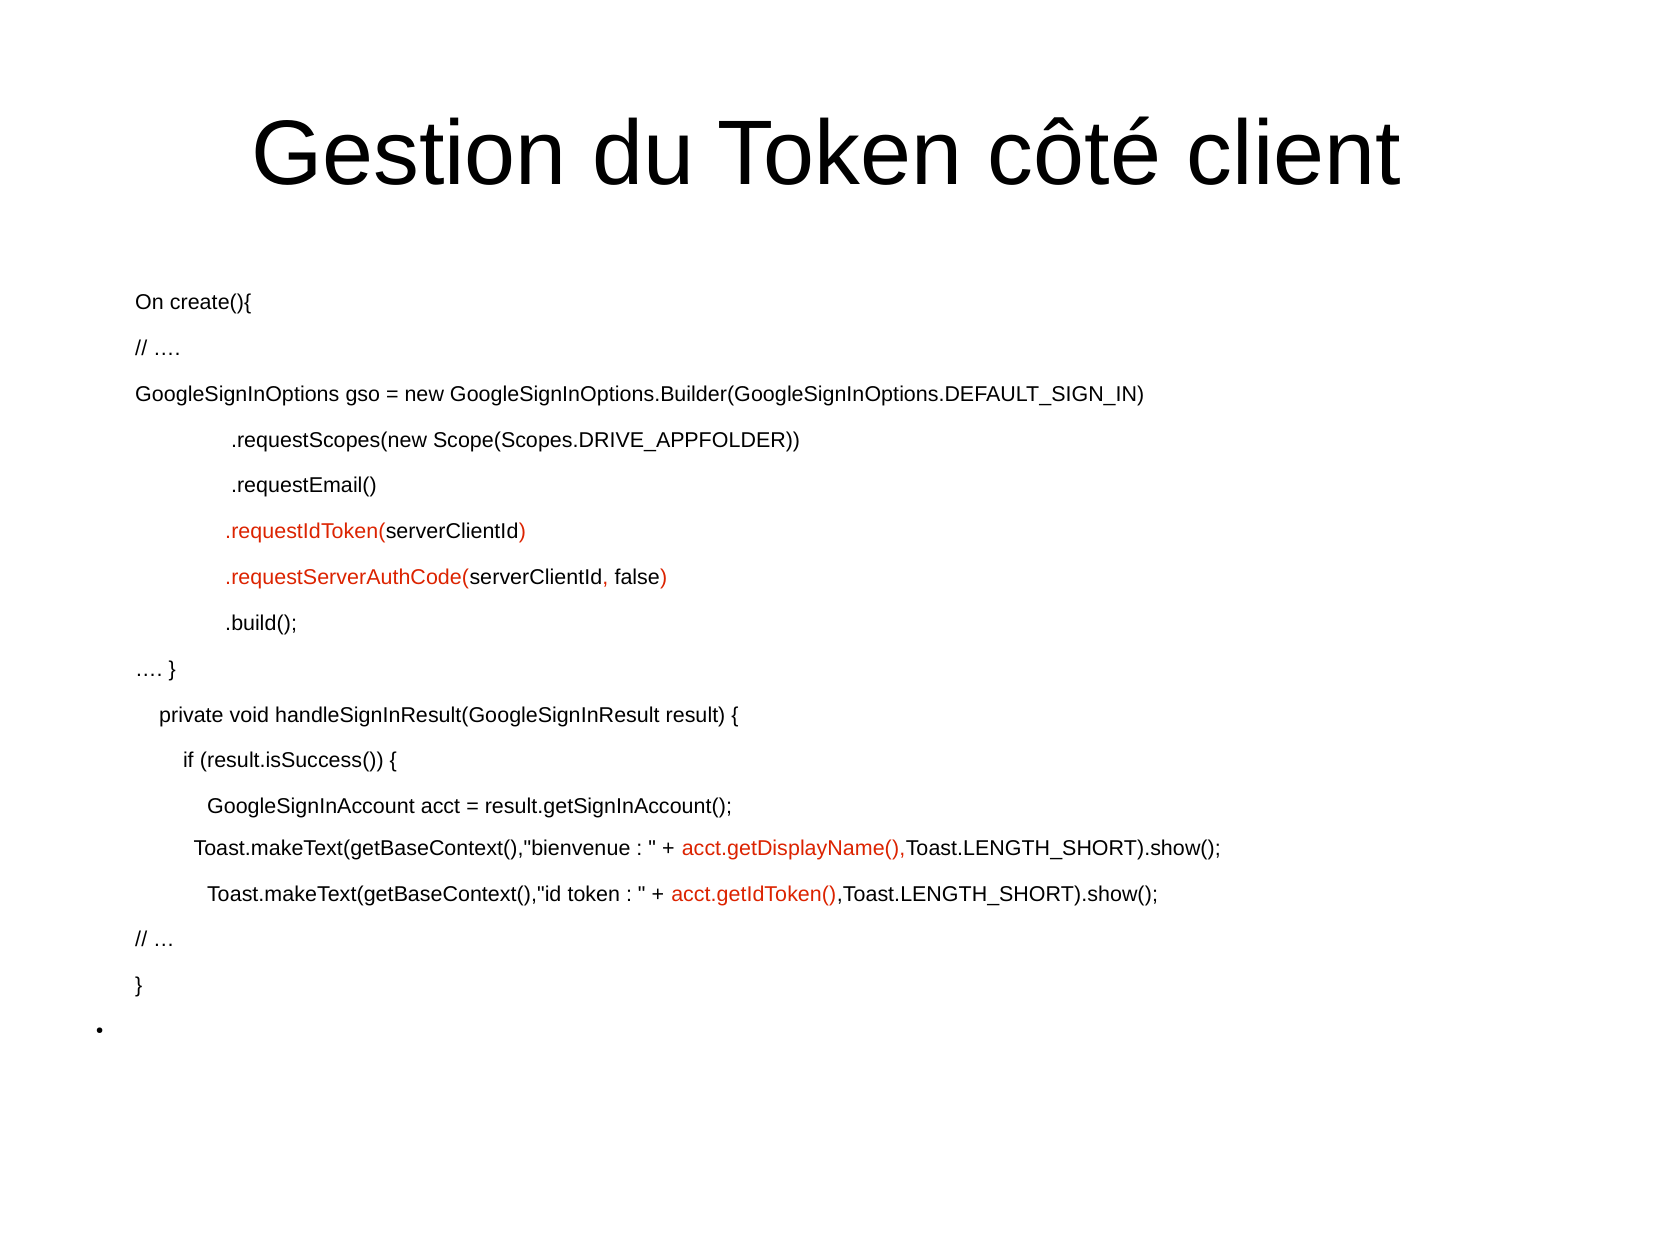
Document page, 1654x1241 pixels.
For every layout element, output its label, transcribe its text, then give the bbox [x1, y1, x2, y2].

list On create(){ // …. GoogleSignInOptions gso = new GoogleSignInOptions.Builder(GoogleSignInOptions.DEFAULT_SIGN_IN) .requestScopes(new Scope(Scopes.DRIVE_APPFOLDER)) .requestEmail() .requestIdToken(serverClientId) .requestServerAuthCode(serverClientId, false) .build(); …. } private void handleSignInResult(GoogleSignInResult result) { if (result.isSuccess()) { GoogleSignInAccount acct = result.getSignInAccount(); Toast.makeText(getBaseContext(),"bienvenue : " + acct.getDisplayName(),Toast.LENGTH_SHORT).show(); Toast.makeText(getBaseContext(),"id token : " + acct.getIdToken(),Toast.LENGTH_SHORT).show(); // … } [82, 290, 1538, 1010]
title Gestion du Token côté client [82, 49, 1571, 257]
